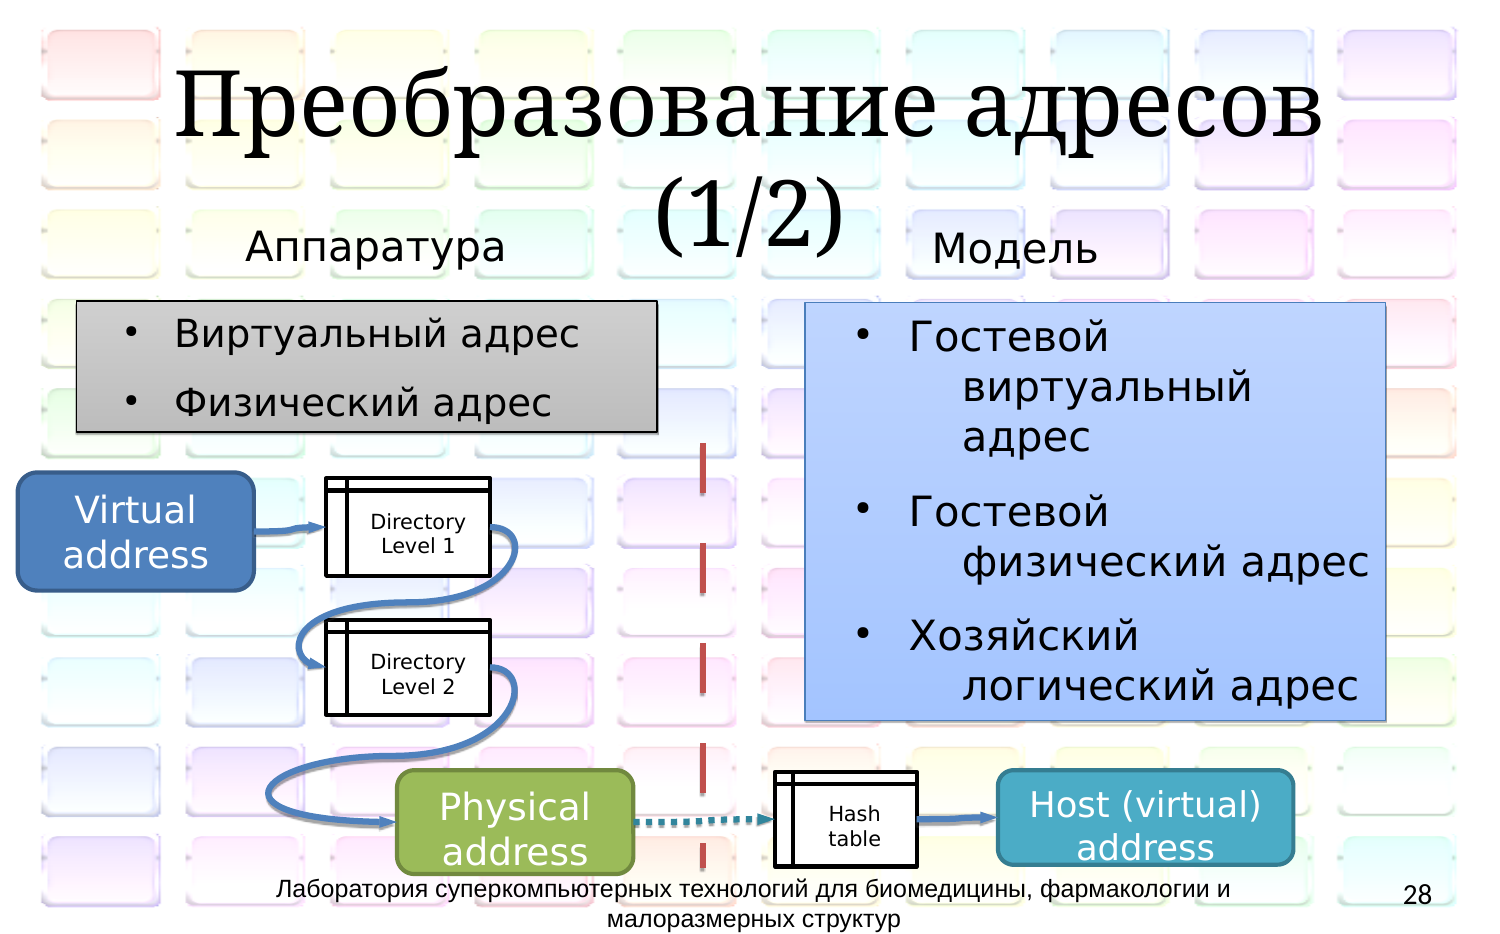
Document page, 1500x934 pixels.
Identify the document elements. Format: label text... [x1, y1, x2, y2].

text_box <номер> [1387, 868, 1473, 918]
text_box Аппаратура [230, 212, 532, 278]
list Виртуальный адрес Физический адрес [76, 301, 658, 432]
text_box Гостевой виртуальный адрес Гостевой физический адрес Хозяйский логический адрес [805, 302, 1386, 721]
text_box Модель [916, 214, 1189, 280]
title Преобразование адресов (1/2) [75, 37, 1426, 193]
text_box Directory Level 2 [326, 620, 490, 715]
text_box Directory Level 1 [326, 478, 490, 576]
text_box Лаборатория суперкомпьютерных технологий для биомедицины, фармакологии и малоразмерных структур [171, 864, 1338, 915]
text_box Host (virtual) address [997, 770, 1294, 865]
text_box Physical address [397, 770, 634, 875]
text_box Virtual address [17, 472, 254, 591]
picture [0, 0, 1500, 934]
text_box Hash table [775, 772, 917, 866]
